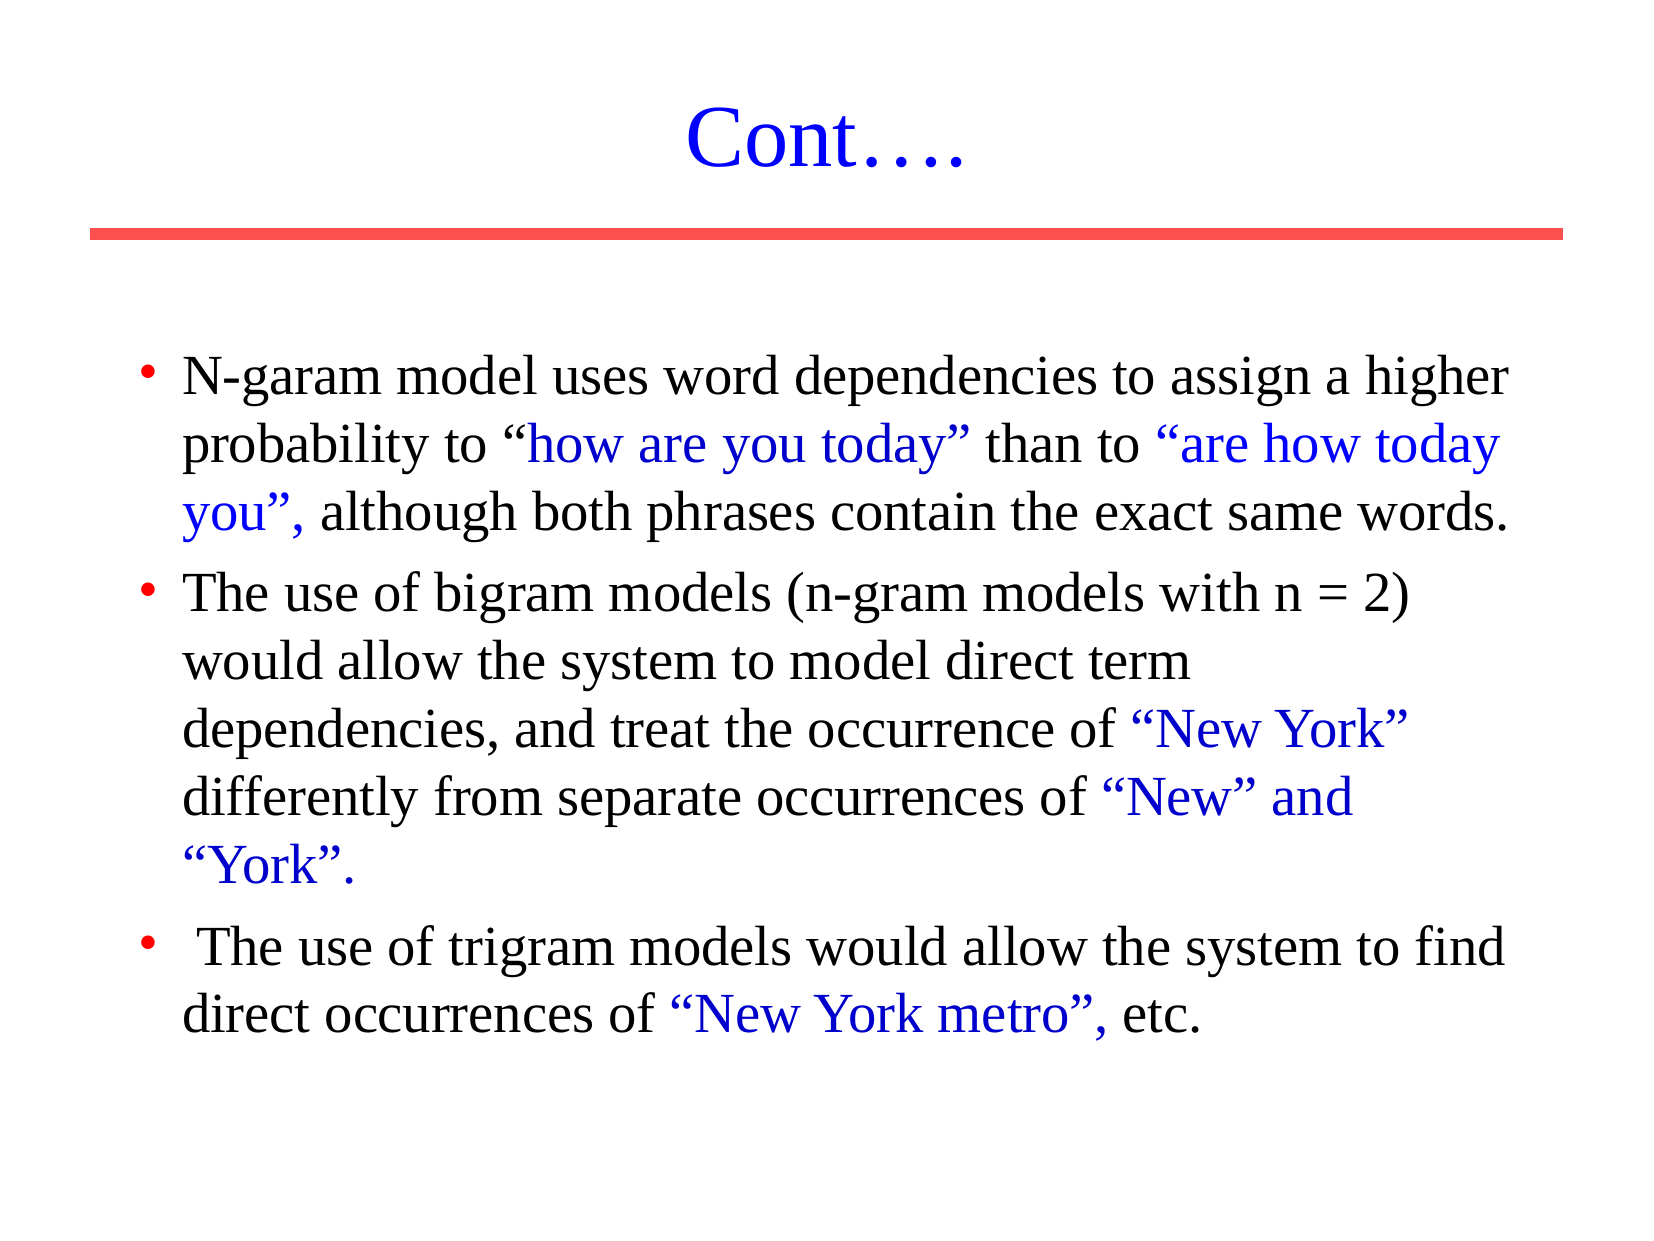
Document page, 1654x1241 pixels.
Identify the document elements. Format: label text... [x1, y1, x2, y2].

list N-garam model uses word dependencies to assign a higher probability to “how are you today” than to “are how today you”, although both phrases contain the exact same words. The use of bigram models (n-gram models with n = 2) would allow the system to model direct term dependencies, and treat the occurrence of “New York” differently from separate occurrences of “New” and “York”. The use of trigram models would allow the system to find direct occurrences of “New York metro”, etc. [124, 248, 1530, 1096]
title Cont…. [124, 41, 1530, 221]
